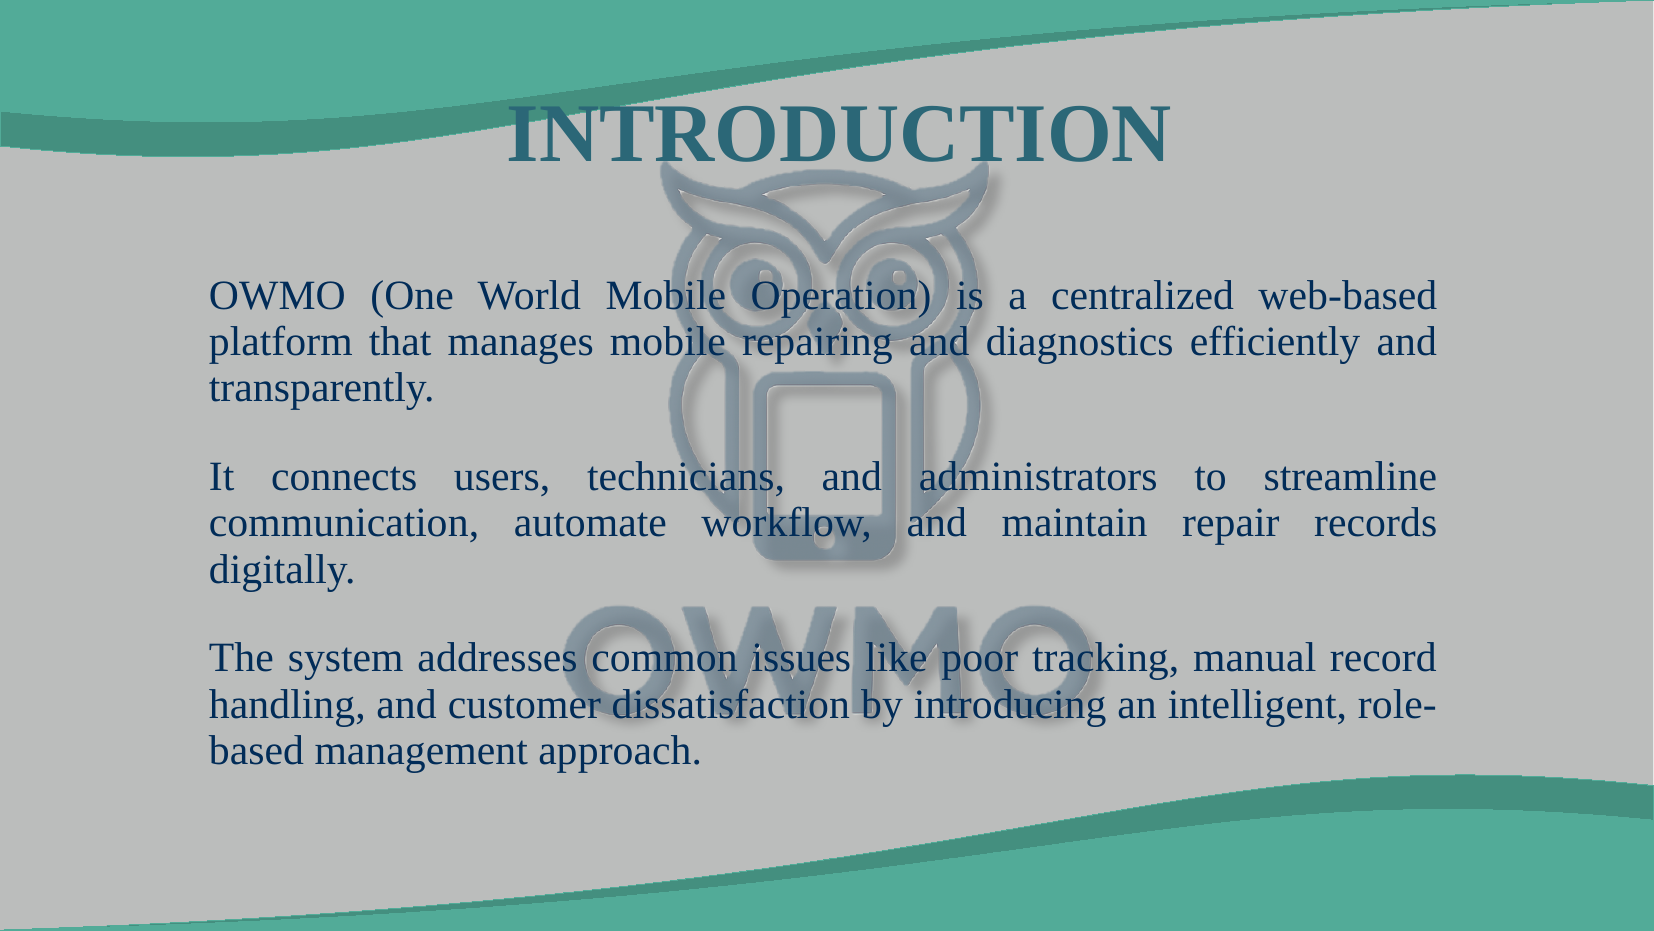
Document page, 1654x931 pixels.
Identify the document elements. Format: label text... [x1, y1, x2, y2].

picture [550, 188, 1109, 264]
text_box [0, 0, 1654, 157]
text_box OWMO (One World Mobile Operation) is a centralized web-based platform that manages mobile repairing and diagnostics efficiently and transparently. It connects users, technicians, and administrators to streamline communication, automate workflow, and maintain repair records digitally. The system addresses common issues like poor tracking, manual record handling, and customer dissatisfaction by introducing an intelligent, role-based management approach. [194, 264, 1453, 781]
text_box [0, 774, 1654, 931]
text_box INTRODUCTION [224, 80, 1476, 188]
